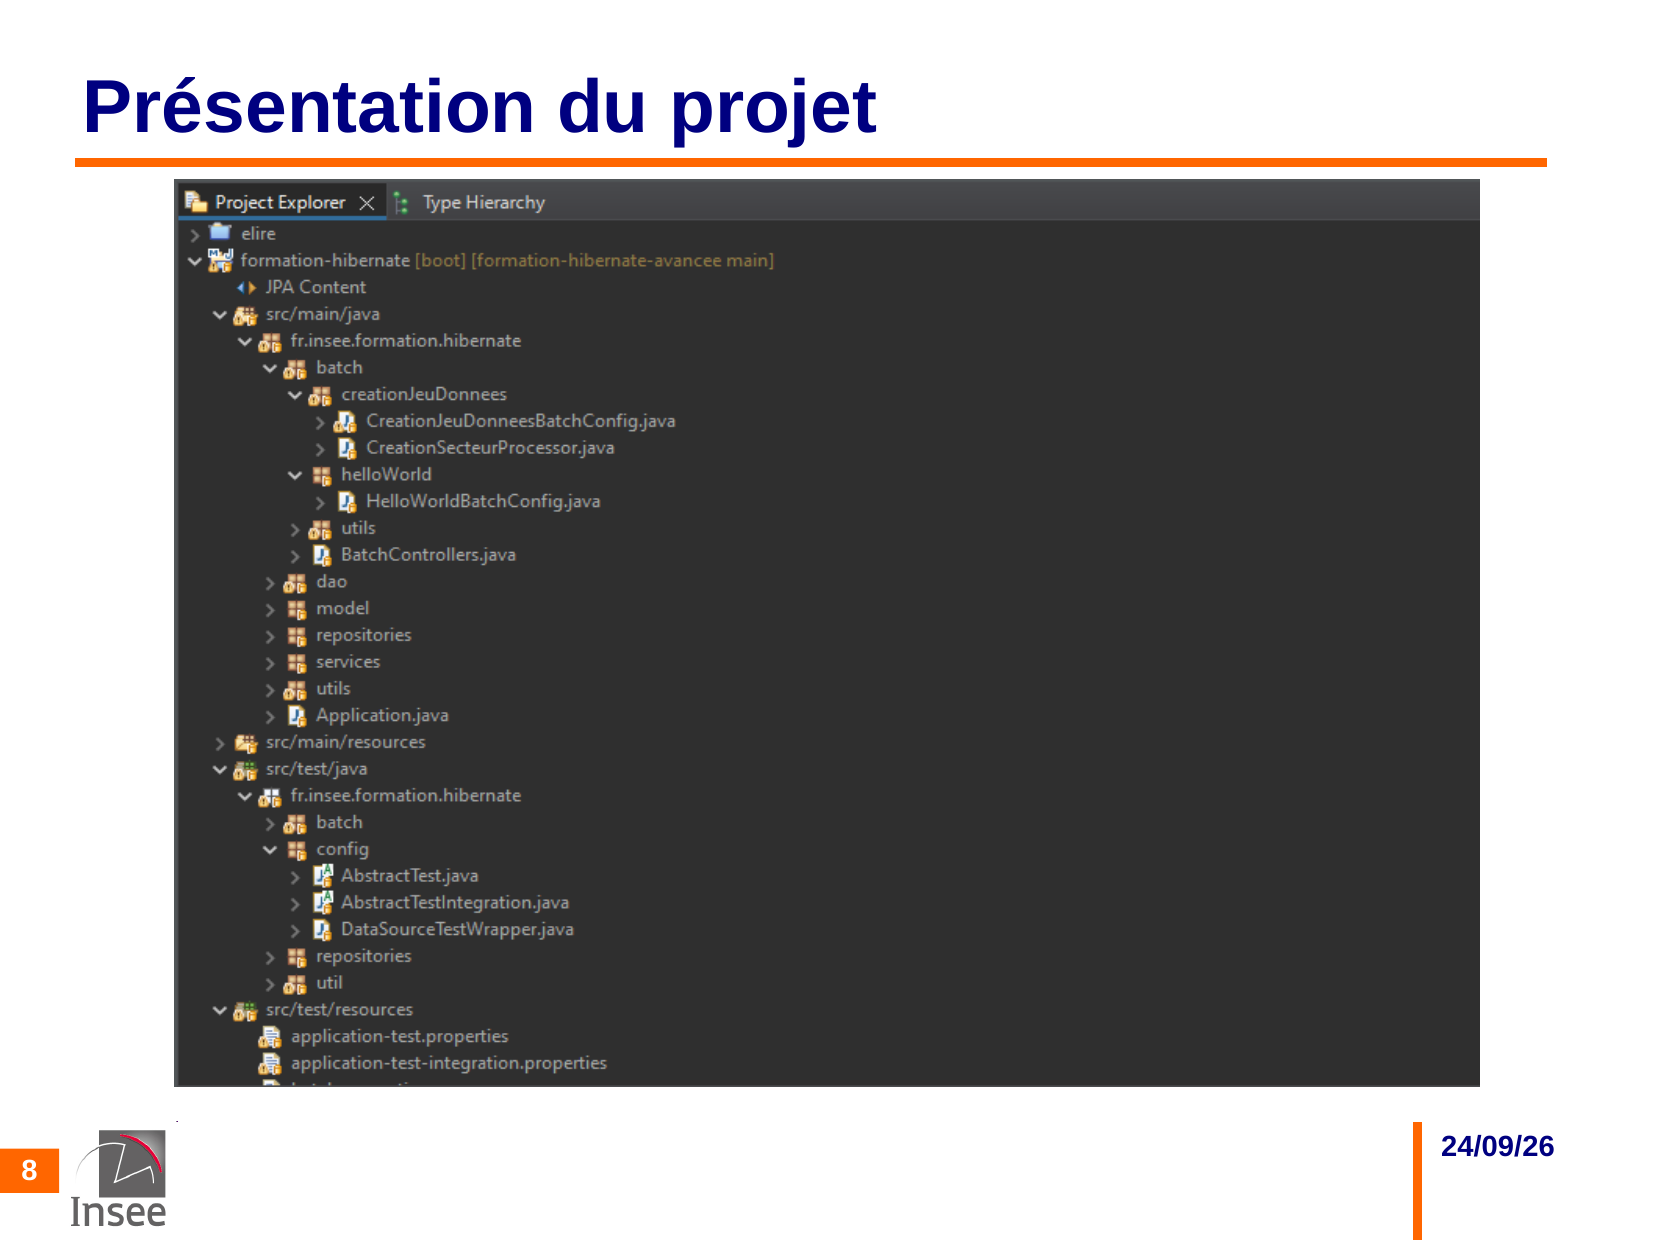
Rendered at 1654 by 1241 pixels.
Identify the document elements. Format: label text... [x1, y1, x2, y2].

picture [62, 1121, 178, 1241]
title Présentation du projet [82, 49, 1619, 163]
picture [174, 179, 1480, 1087]
